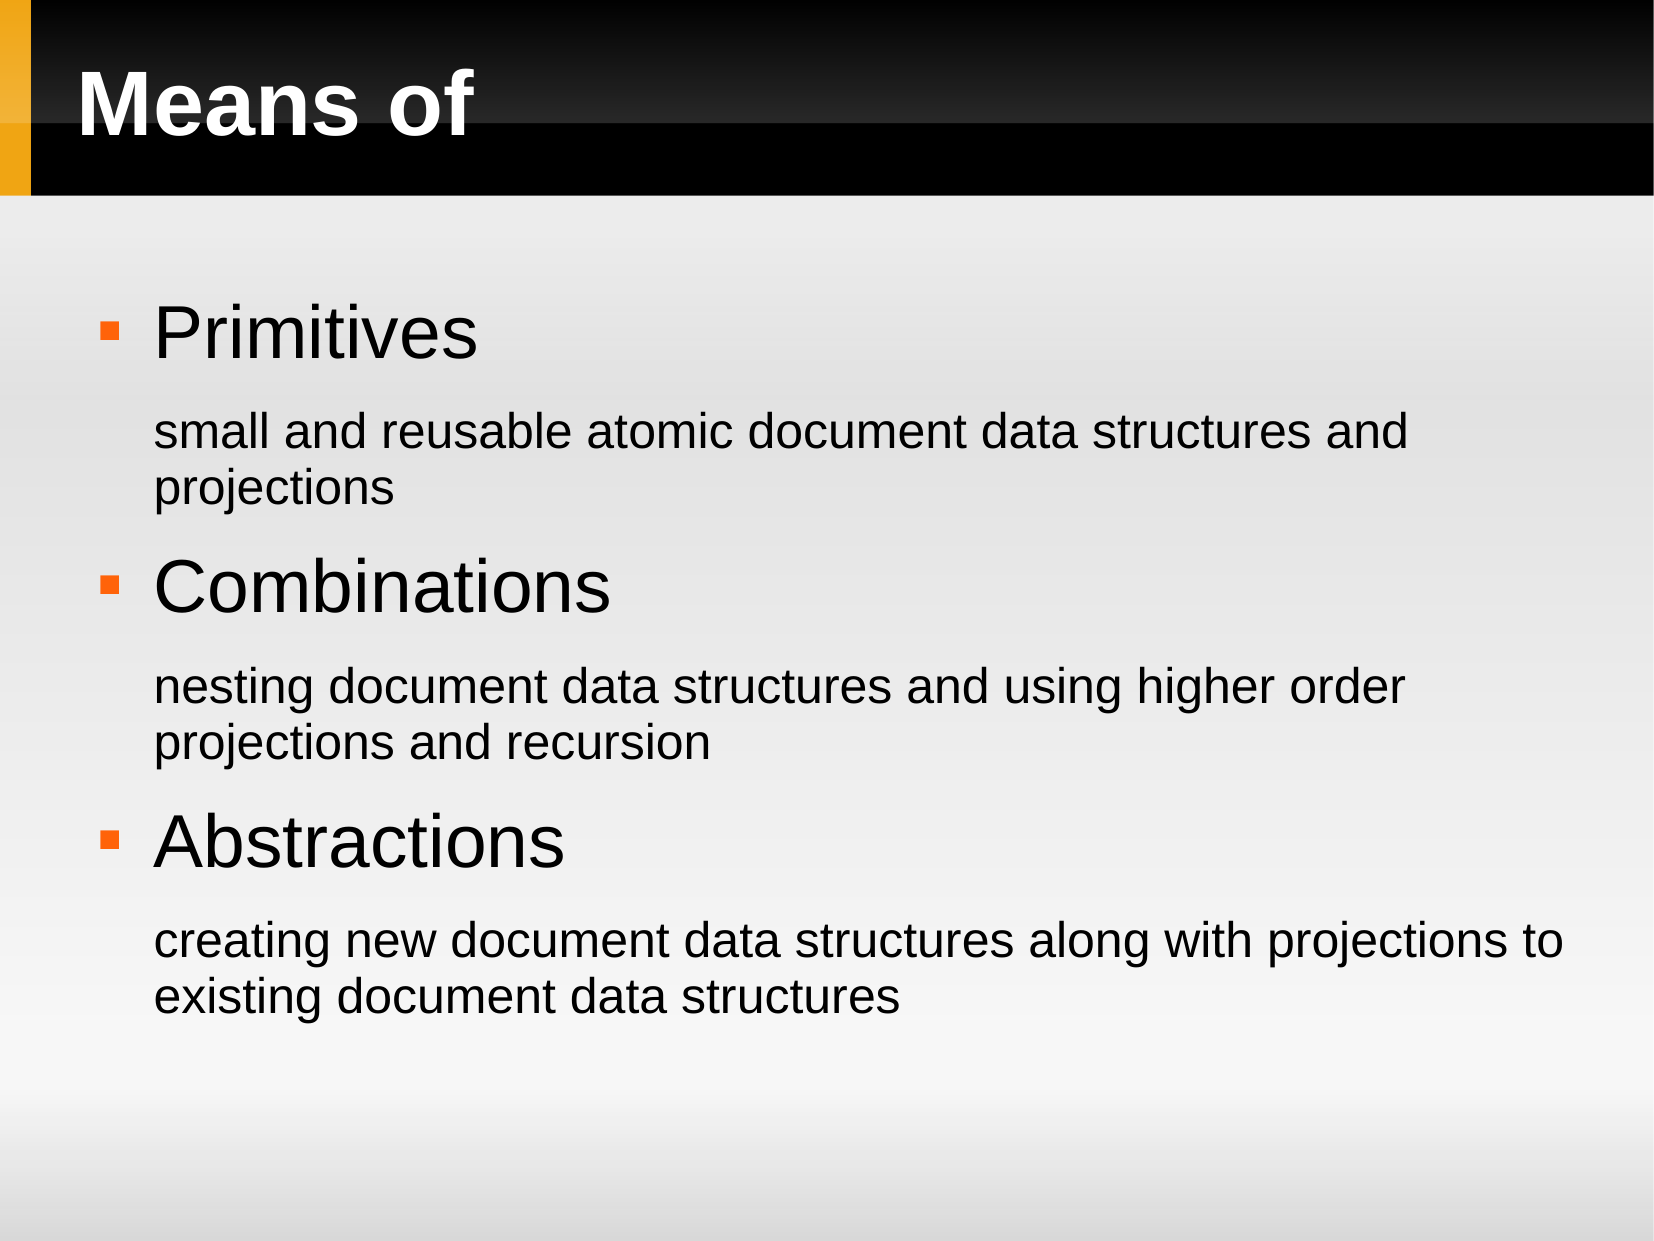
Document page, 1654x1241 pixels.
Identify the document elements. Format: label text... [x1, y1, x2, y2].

list Primitives small and reusable atomic document data structures and projections Combinations nesting document data structures and using higher order projections and recursion Abstractions creating new document data structures along with projections to existing document data structures [82, 290, 1571, 1109]
picture [0, 0, 1654, 1241]
title Means of [76, 0, 1565, 208]
